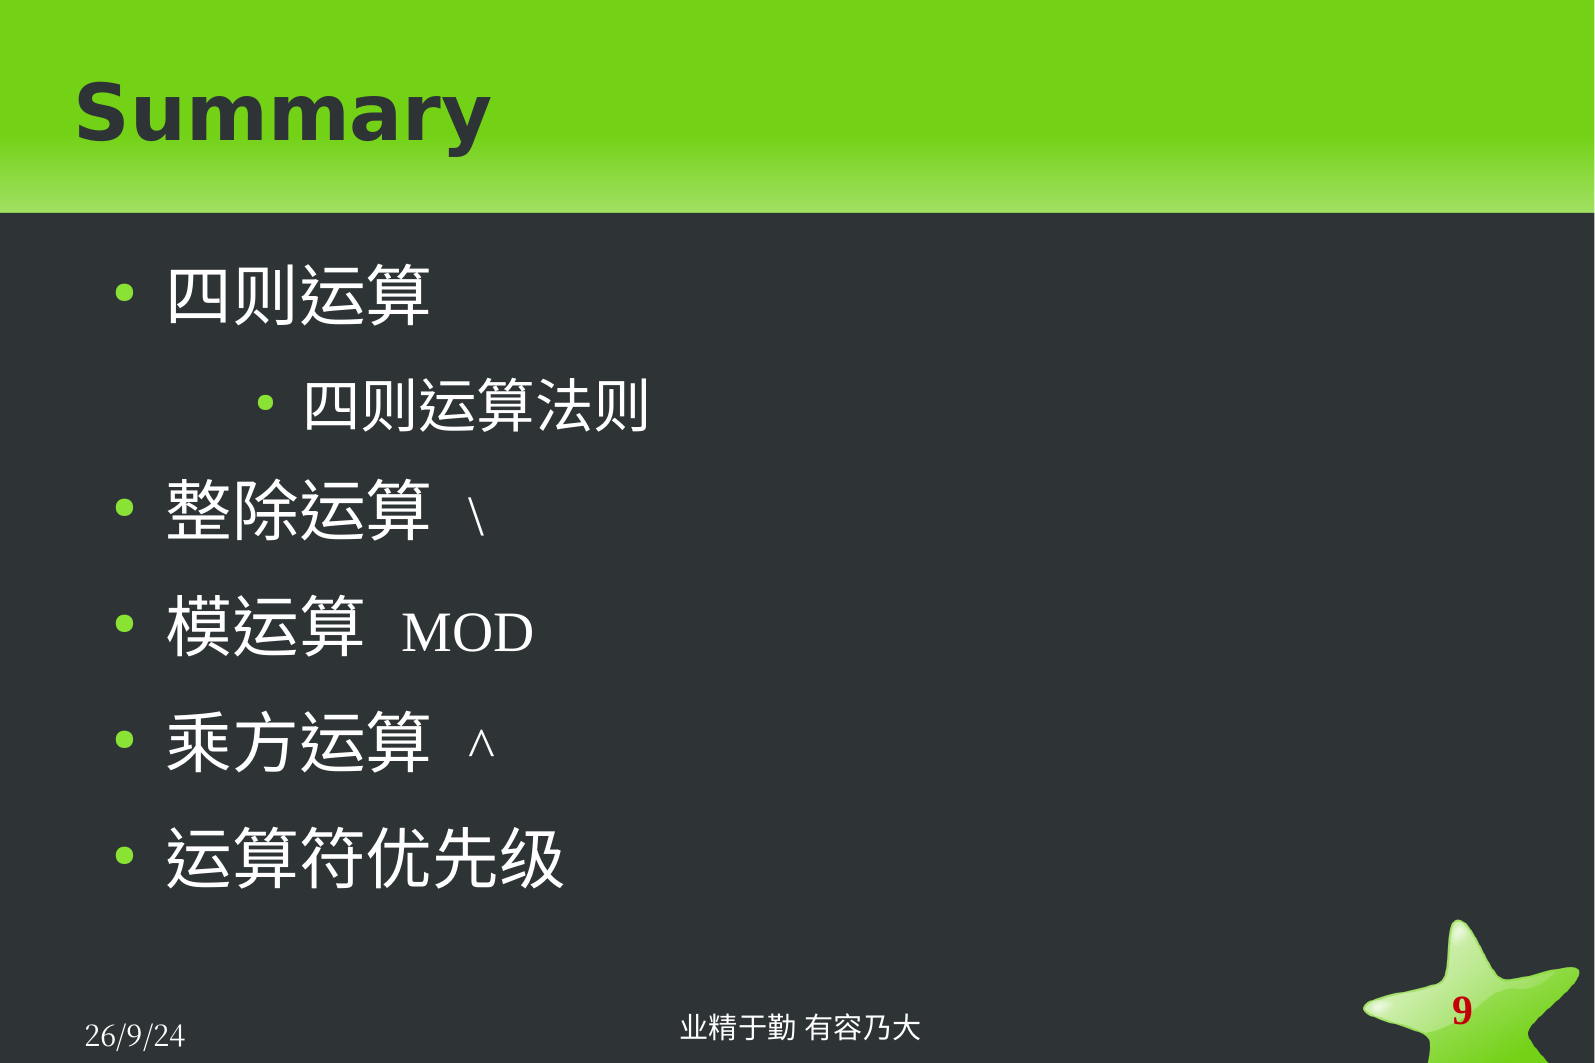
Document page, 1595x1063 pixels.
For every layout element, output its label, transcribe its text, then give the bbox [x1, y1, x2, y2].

picture [0, 0, 1595, 1063]
list 四则运算 四则运算法则 整除运算 \ 模运算 MOD 乘方运算 ^ 运算符优先级 [79, 248, 1515, 951]
title Summary [74, 25, 1510, 203]
